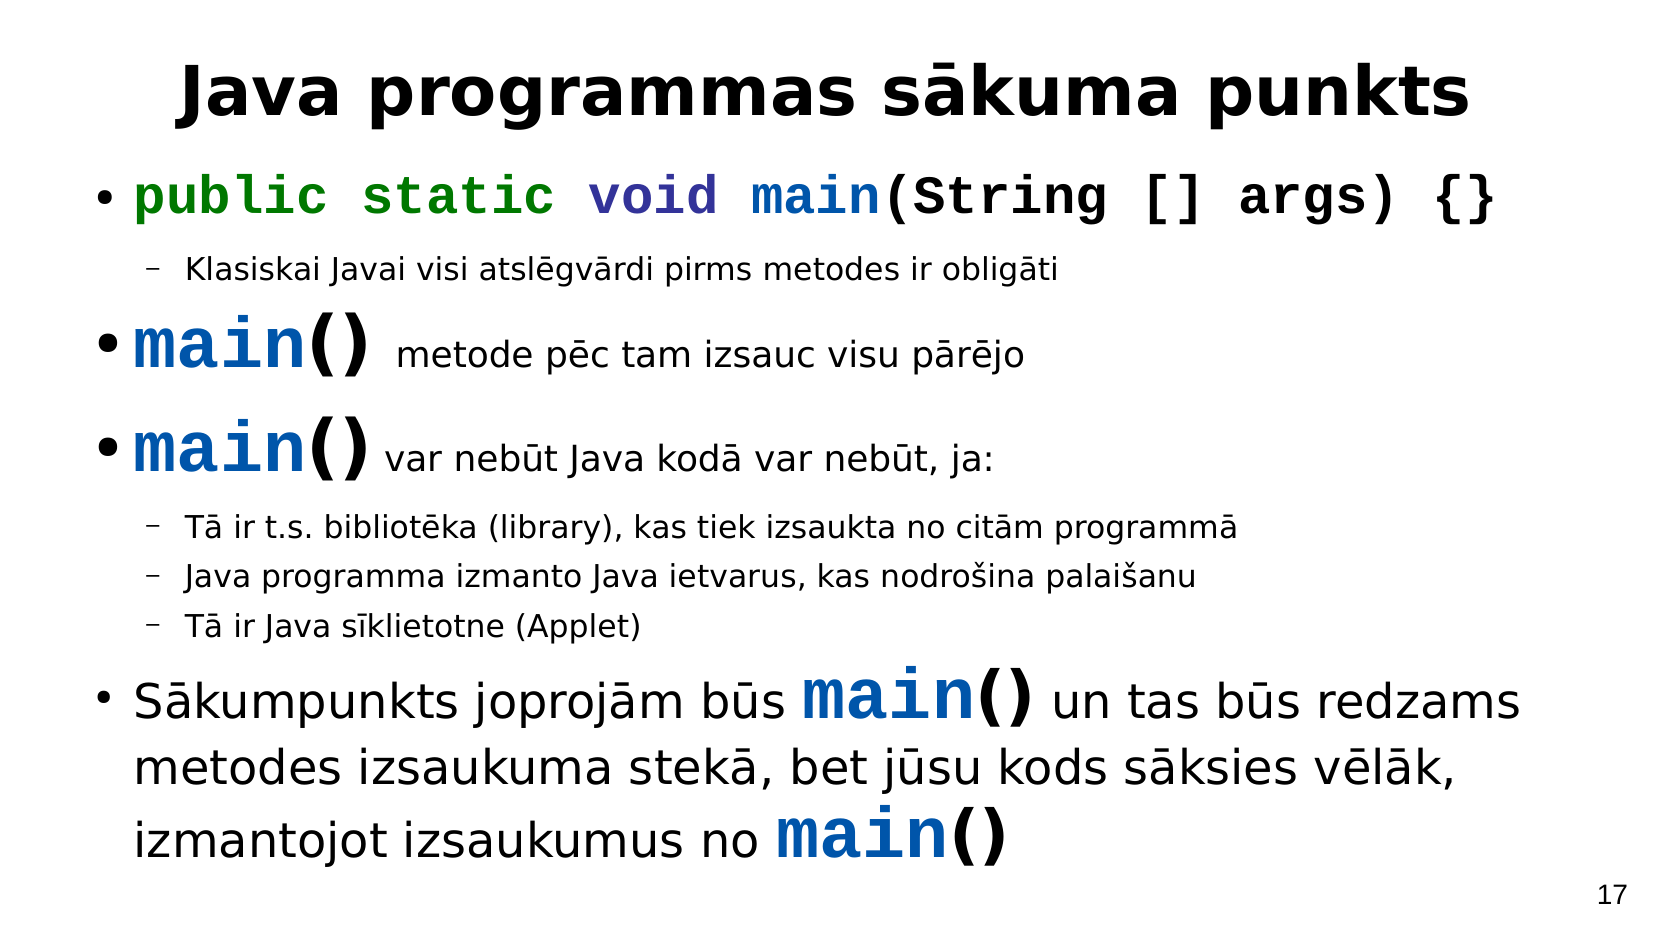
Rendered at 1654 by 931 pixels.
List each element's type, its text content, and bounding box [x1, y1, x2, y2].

title Java programmas sākuma punkts [82, 11, 1571, 172]
list public static void main(String [] args) {} Klasiskai Javai visi atslēgvārdi pirms metodes ir obligāti main() metode pēc tam izsauc visu pārējo main() var nebūt Java kodā var nebūt, ja: Tā ir t.s. bibliotēka (library), kas tiek izsaukta no citām programmā Java programma izmanto Java ietvarus, kas nodrošina palaišanu Tā ir Java sīklietotne (Applet) Sākumpunkts joprojām būs main() un tas būs redzams metodes izsaukuma stekā, bet jūsu kods sāksies vēlāk, izmantojot izsaukumus no main() [82, 168, 1538, 889]
